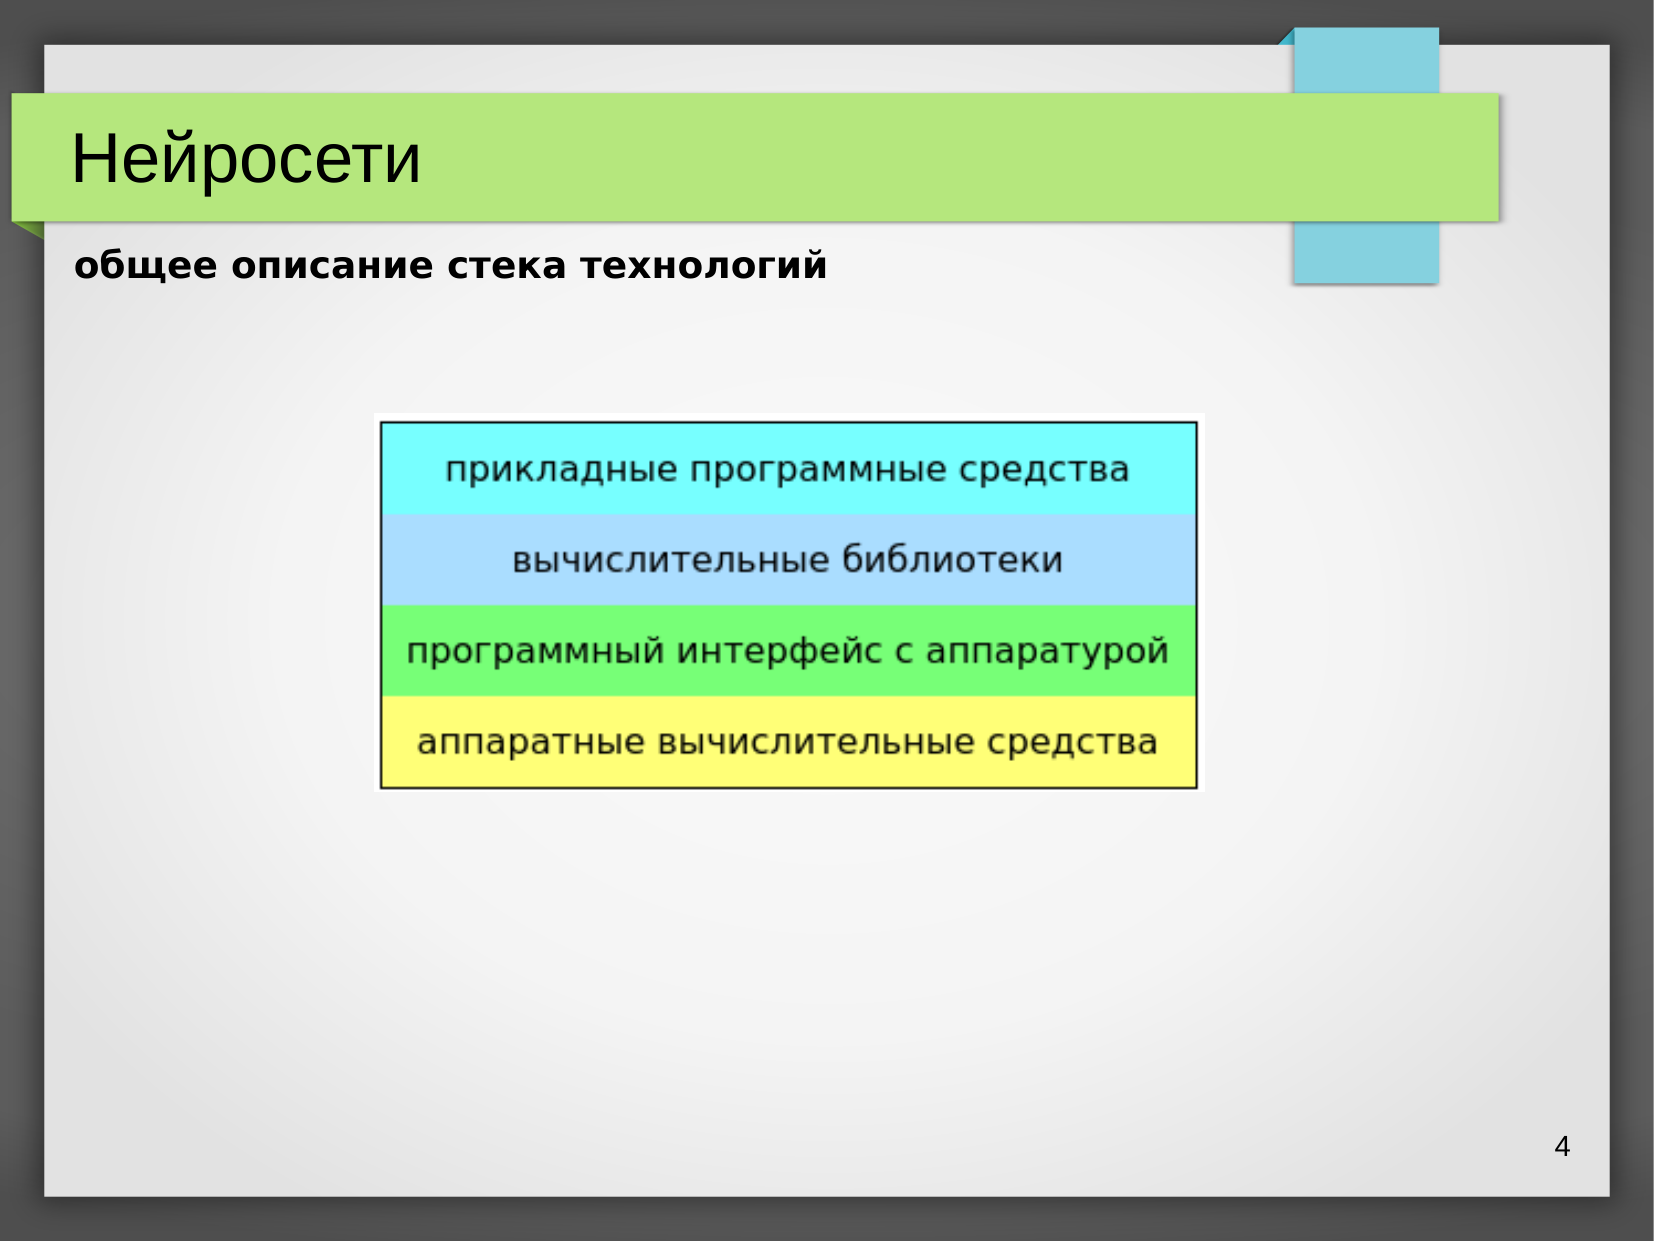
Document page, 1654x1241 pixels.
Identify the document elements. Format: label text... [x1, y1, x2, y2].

text_box общее описание стека технологий [59, 236, 934, 331]
title Нейросети [70, 118, 1205, 199]
picture [0, 0, 1654, 1241]
